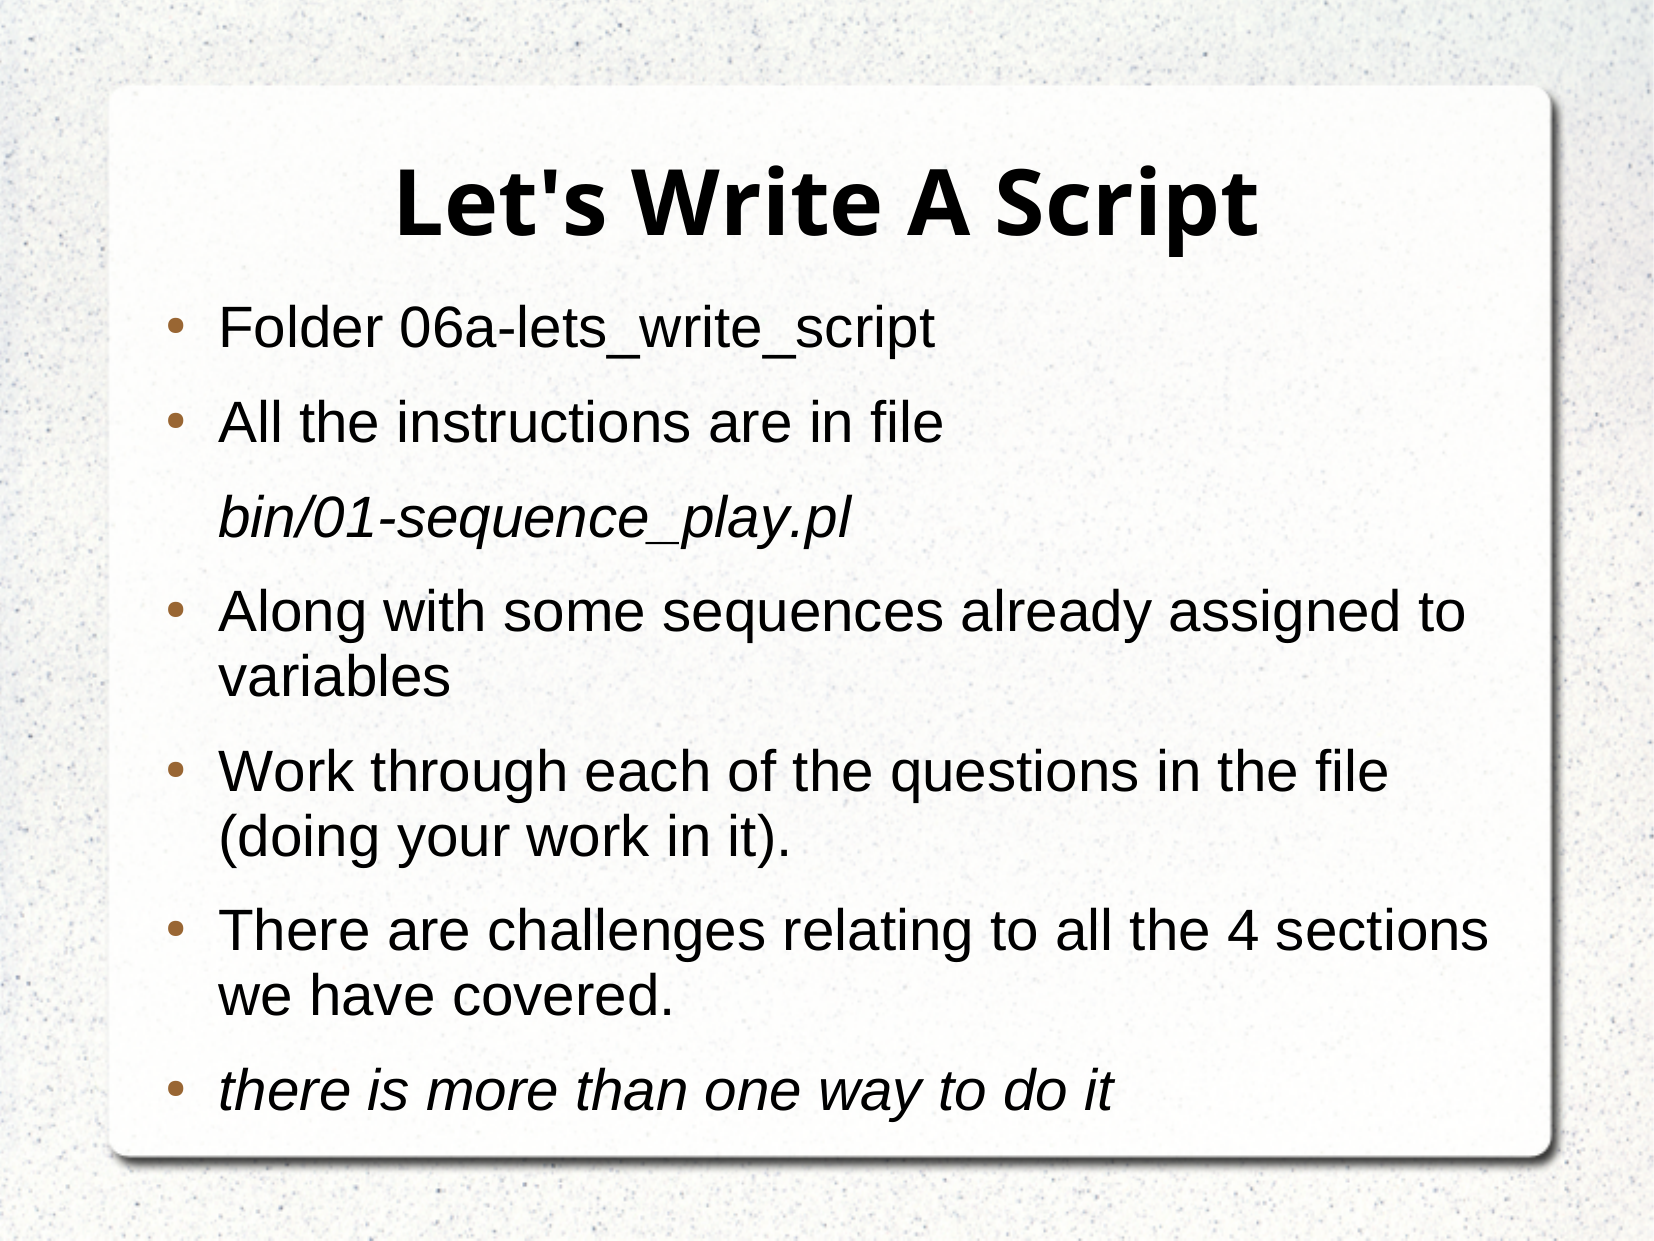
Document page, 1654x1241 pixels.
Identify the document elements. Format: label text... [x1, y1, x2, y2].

list Folder 06a-lets_write_script All the instructions are in file bin/01-sequence_play.pl Along with some sequences already assigned to variables Work through each of the questions in the file (doing your work in it). There are challenges relating to all the 4 sections we have covered. there is more than one way to do it [147, 295, 1506, 1123]
title Let's Write A Script [118, 96, 1536, 304]
picture [0, 0, 1654, 1241]
